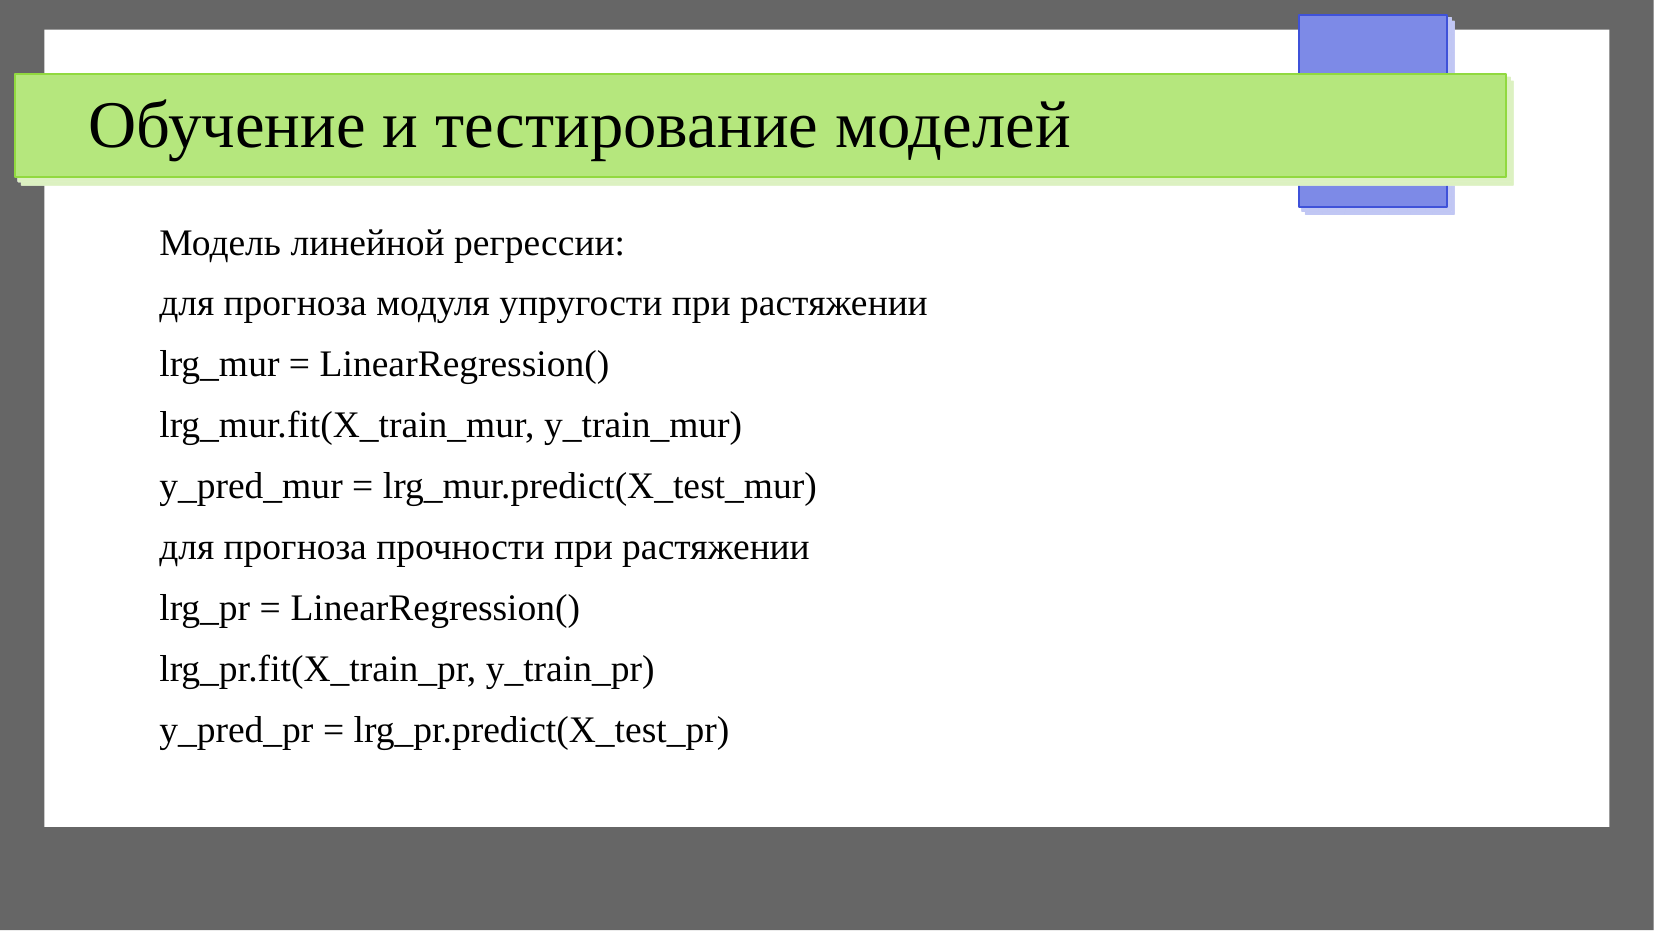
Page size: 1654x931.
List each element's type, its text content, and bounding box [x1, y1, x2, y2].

list Модель линейной регрессии: для прогноза модуля упругости при растяжении lrg_mur = LinearRegression() lrg_mur.fit(X_train_mur, y_train_mur) y_pred_mur = lrg_mur.predict(X_test_mur) для прогноза прочности при растяжении lrg_pr = LinearRegression() lrg_pr.fit(X_train_pr, y_train_pr) y_pred_pr = lrg_pr.predict(X_test_pr) [88, 221, 1565, 813]
title Обучение и тестирование моделей [88, 73, 1506, 178]
